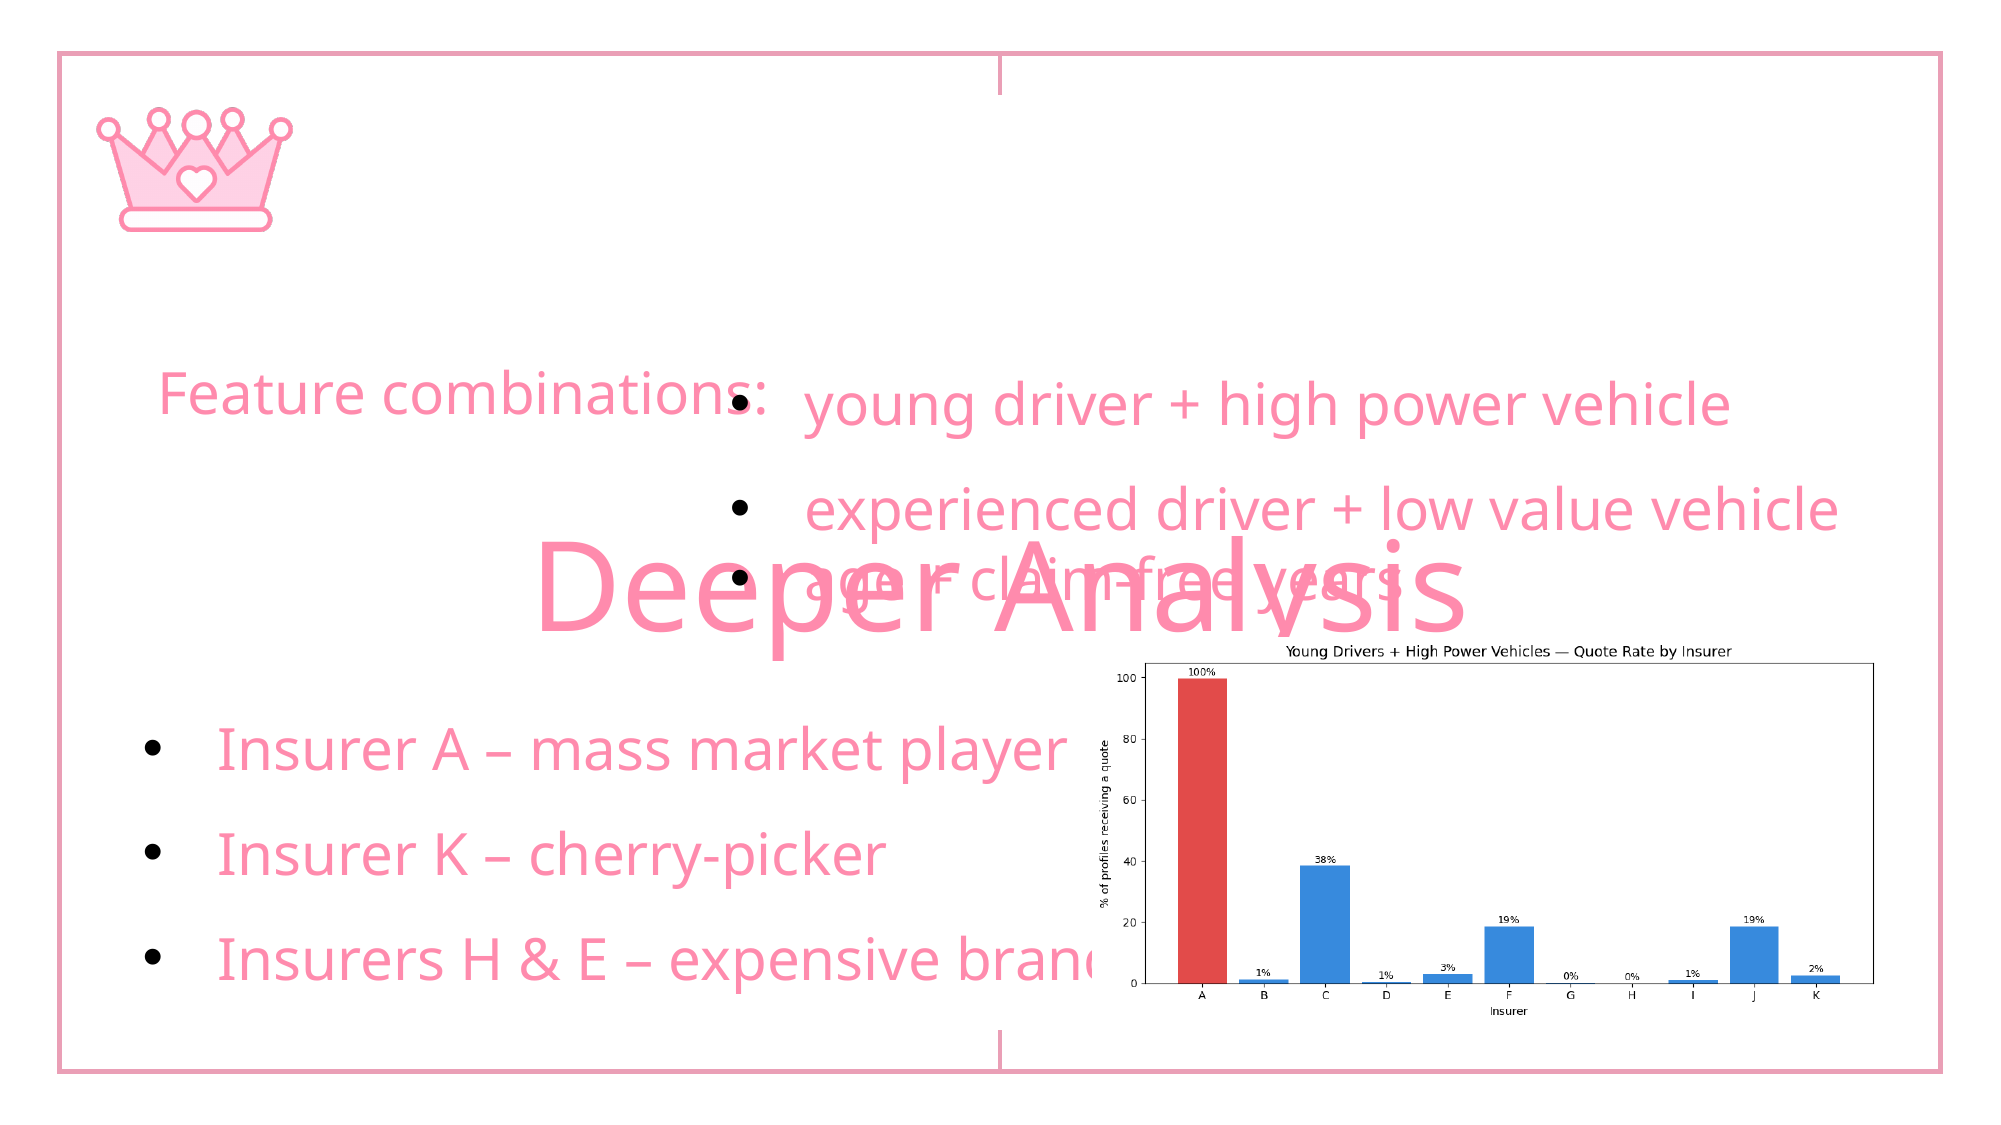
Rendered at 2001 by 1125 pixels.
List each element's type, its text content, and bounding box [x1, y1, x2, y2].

text_box Insurer A – mass market player Insurer K – cherry-picker Insurers H & E – expensive brands [127, 669, 1092, 992]
title Deeper Analysis [142, 91, 1859, 313]
picture [92, 65, 297, 274]
picture [1092, 637, 1880, 1025]
text_box Feature combinations: [142, 348, 786, 506]
text_box young driver + high power vehicle experienced driver + low value vehicle age + claim-free years [714, 360, 2000, 623]
